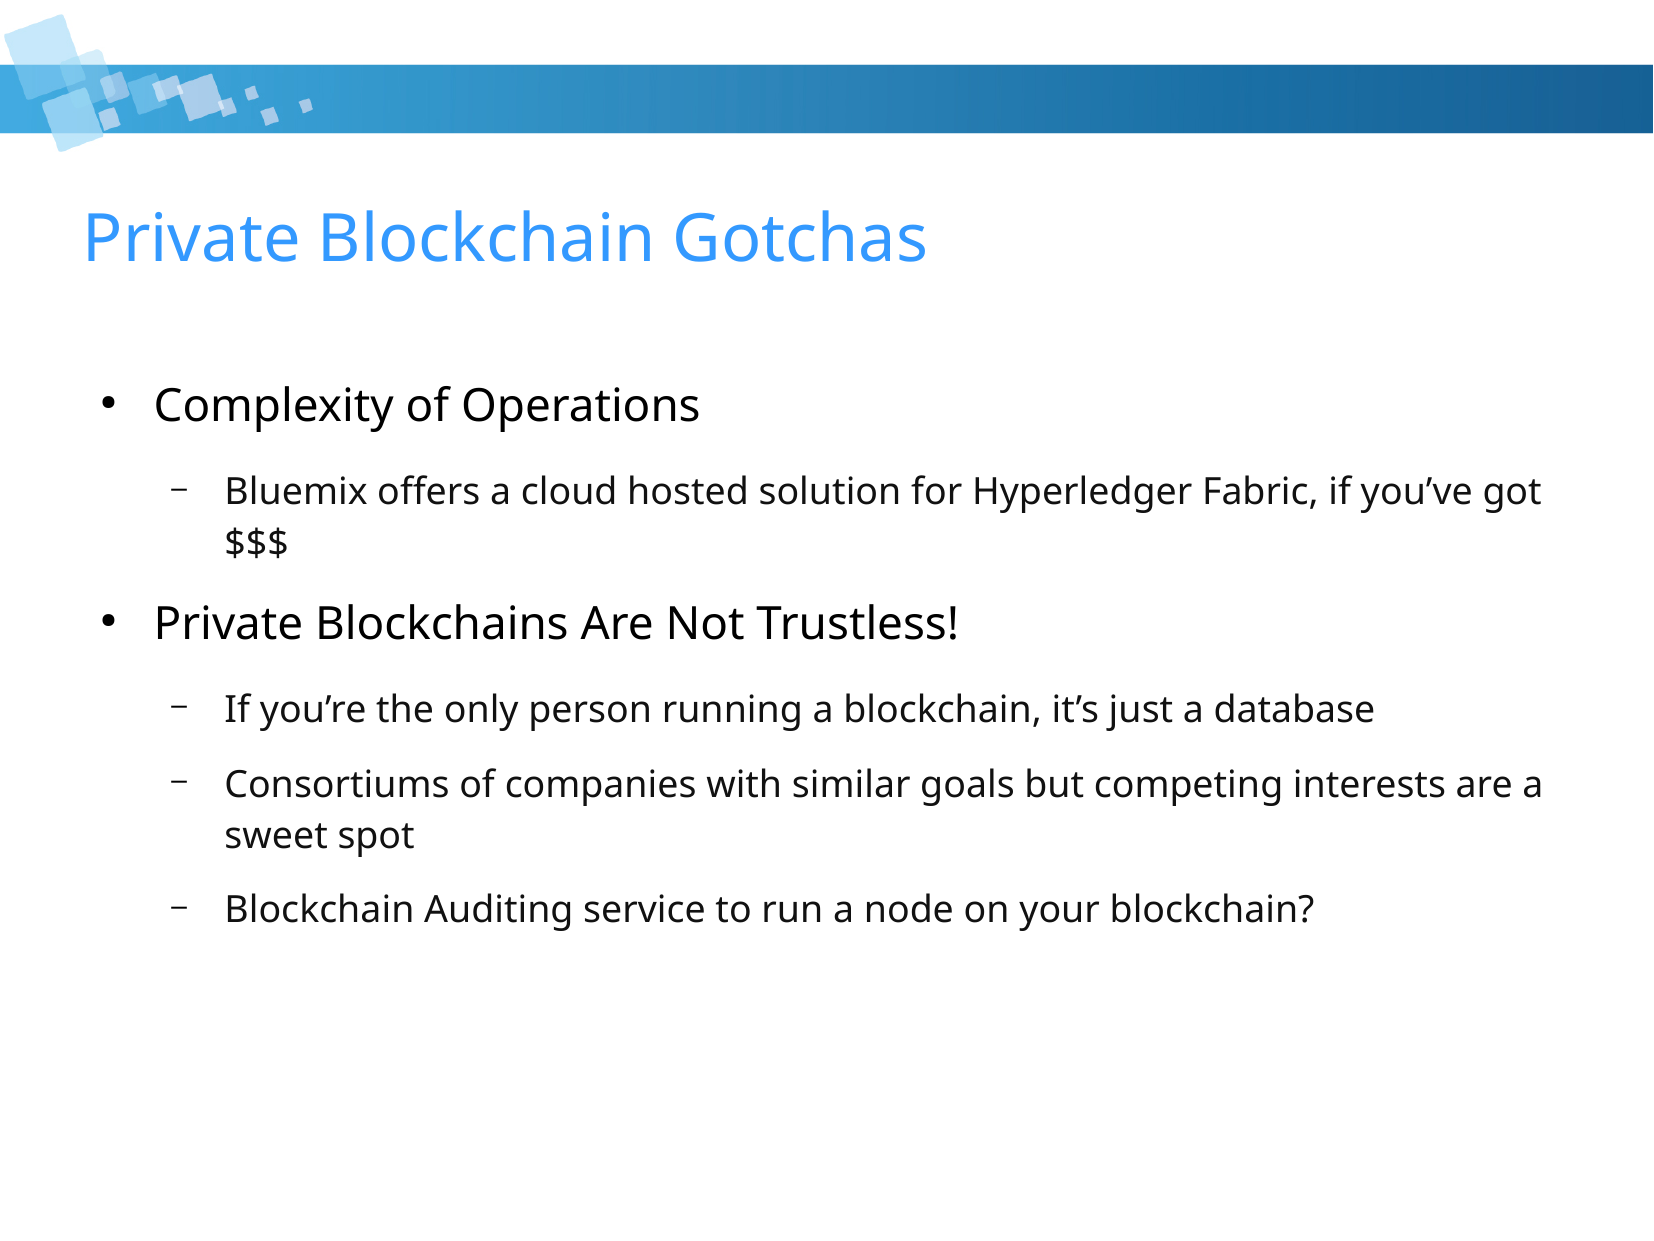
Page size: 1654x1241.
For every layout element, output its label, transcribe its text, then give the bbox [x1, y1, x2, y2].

list Complexity of Operations Bluemix offers a cloud hosted solution for Hyperledger Fabric, if you’ve got $$$ Private Blockchains Are Not Trustless! If you’re the only person running a blockchain, it’s just a database Consortiums of companies with similar goals but competing interests are a sweet spot Blockchain Auditing service to run a node on your blockchain? [82, 372, 1571, 1093]
picture [0, 0, 1653, 1238]
title Private Blockchain Gotchas [82, 132, 1571, 340]
